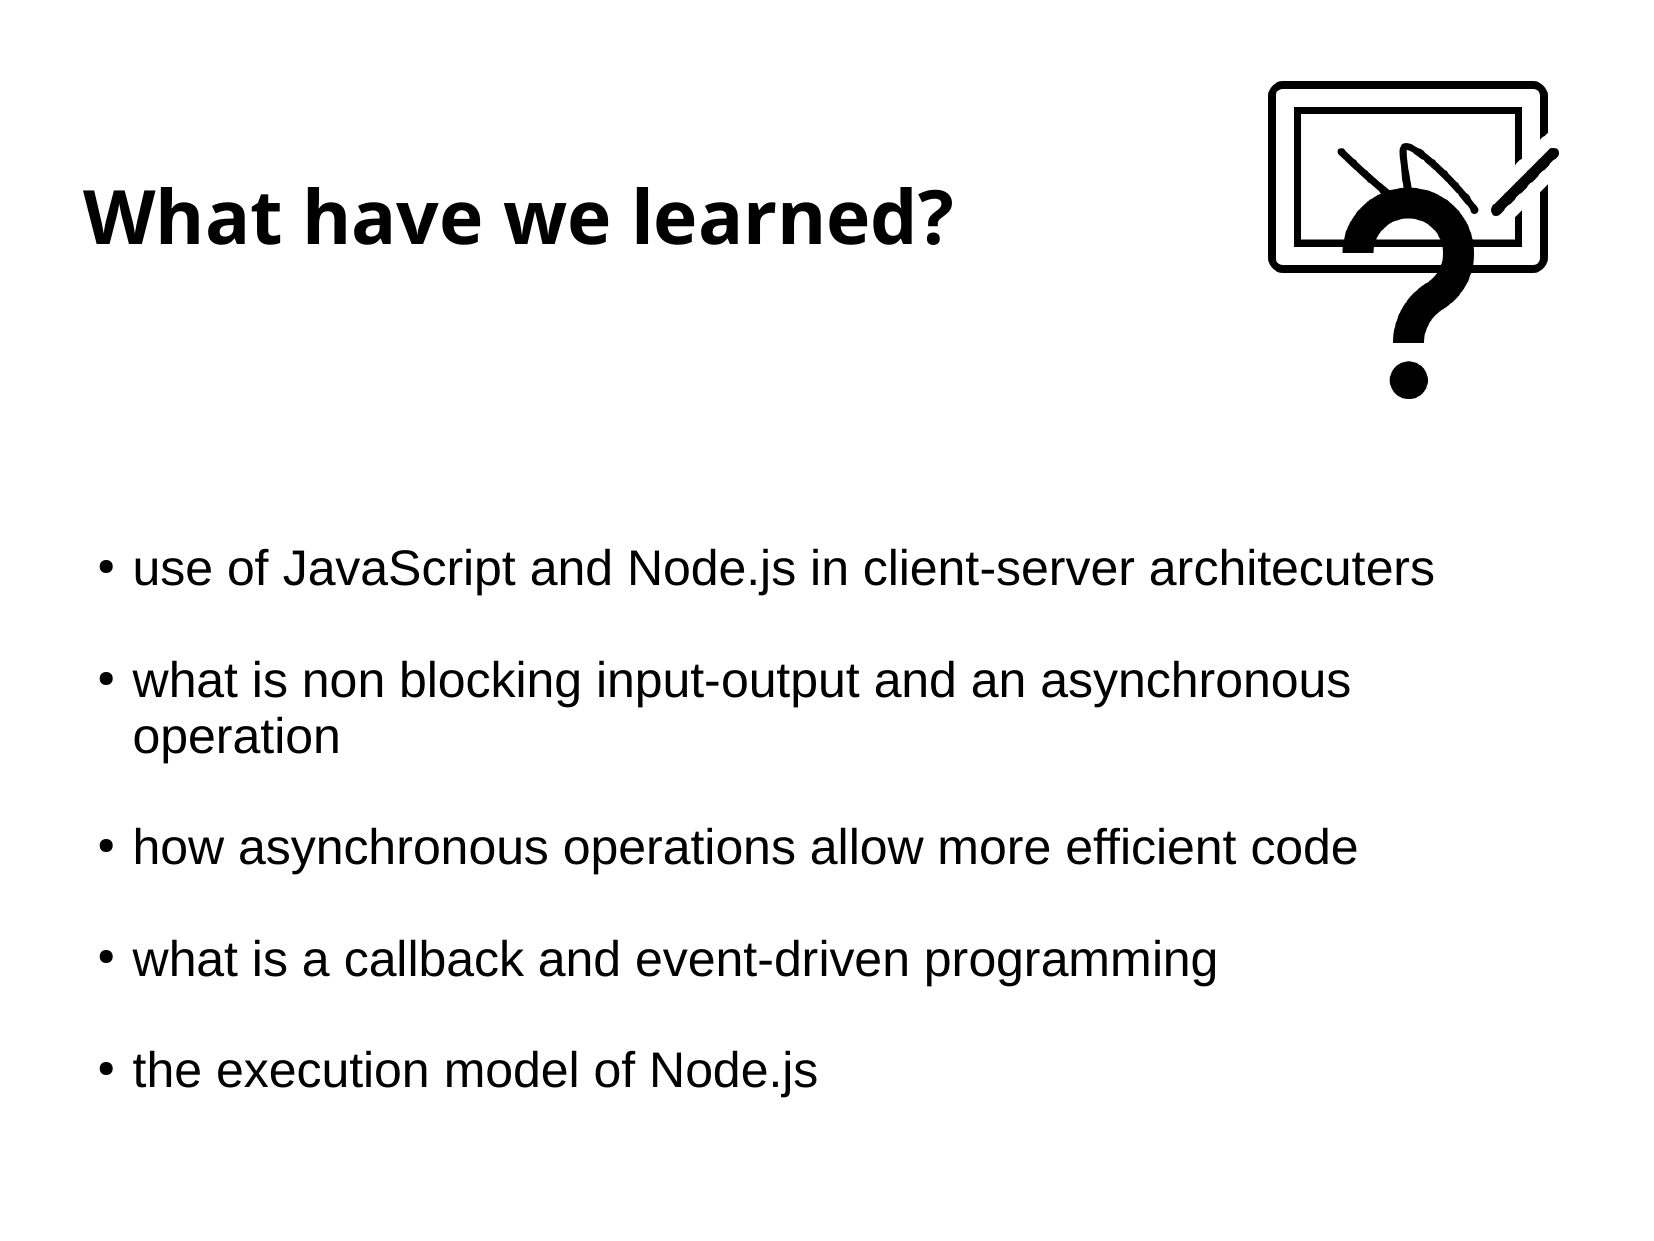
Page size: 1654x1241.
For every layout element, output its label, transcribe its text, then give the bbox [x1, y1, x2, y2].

picture [1231, 0, 1584, 417]
text_box use of JavaScript and Node.js in client-server architecuters what is non blocking input-output and an asynchronous operation how asynchronous operations allow more efficient code what is a callback and event-driven programming the execution model of Node.js [82, 533, 1538, 1162]
text_box What have we learned? [83, 111, 1231, 319]
